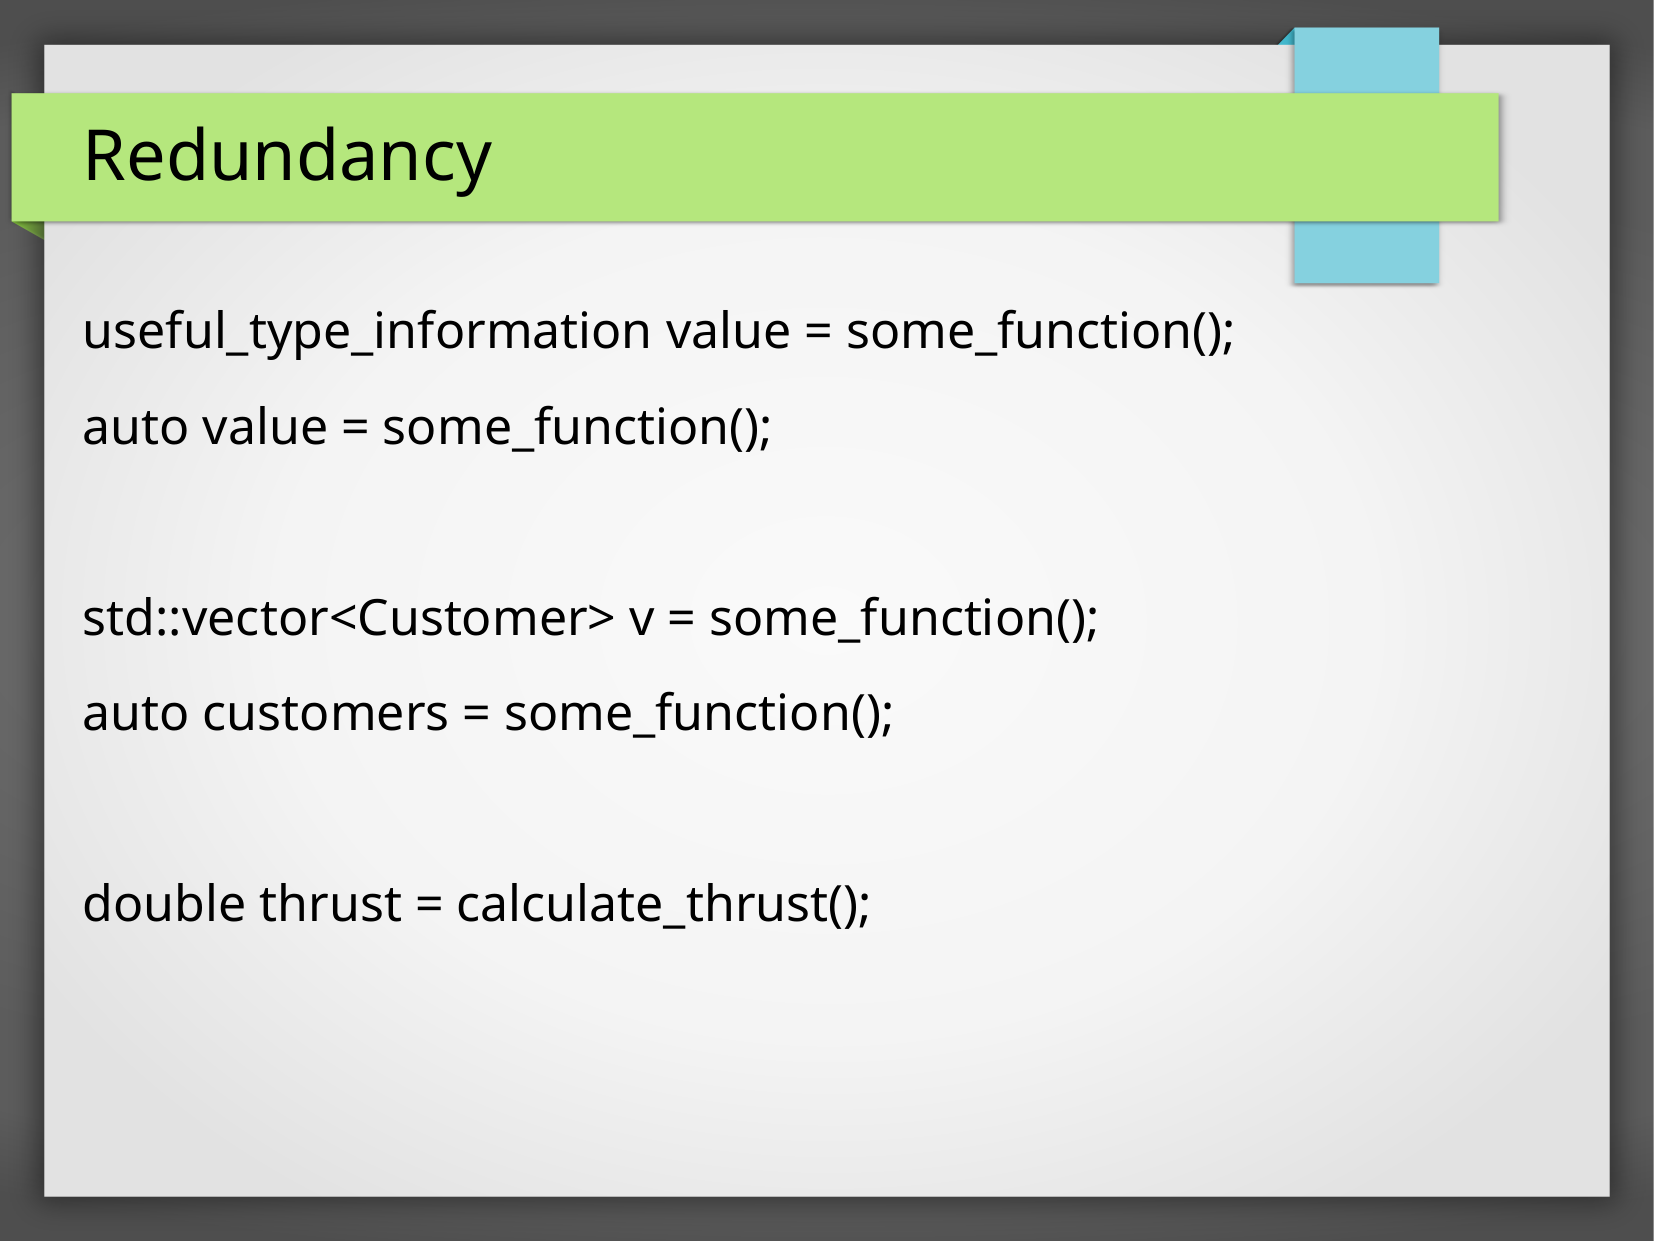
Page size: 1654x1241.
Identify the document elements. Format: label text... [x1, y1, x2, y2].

title Redundancy [82, 94, 1264, 213]
picture [0, 0, 1654, 1241]
list useful_type_information value = some_function(); auto value = some_function(); std::vector<Customer> v = some_function(); auto customers = some_function(); double thrust = calculate_thrust(); [82, 295, 1571, 1015]
